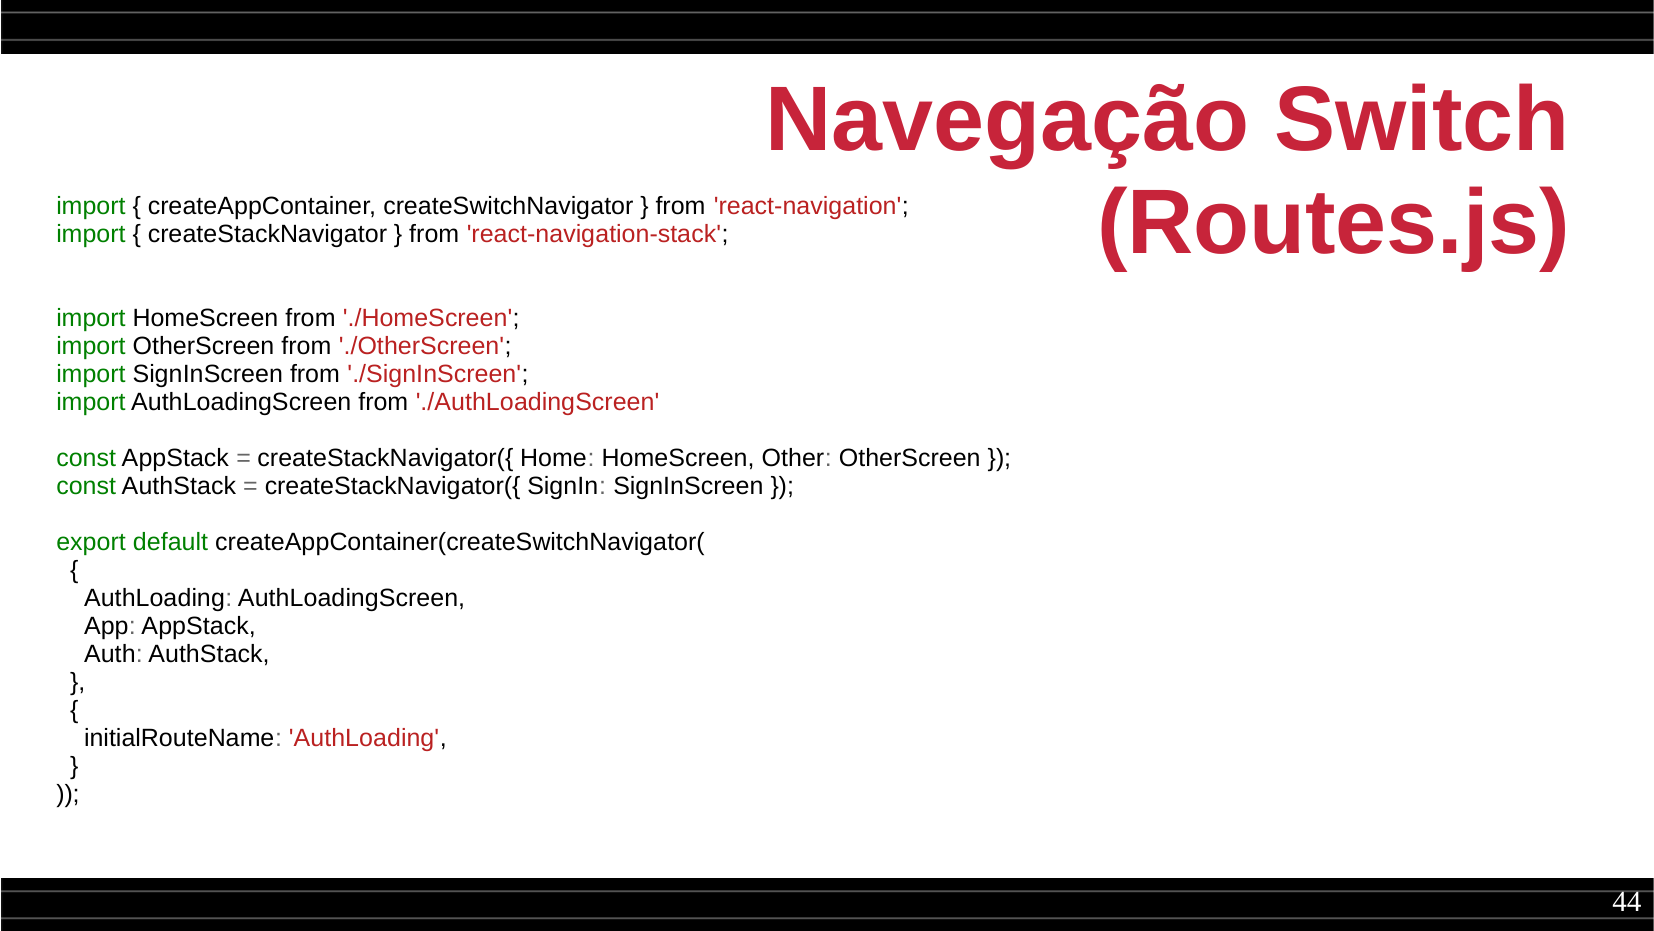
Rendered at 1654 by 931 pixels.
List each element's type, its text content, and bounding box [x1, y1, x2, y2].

text_box import { createAppContainer, createSwitchNavigator } from 'react-navigation'; import { createStackNavigator } from 'react-navigation-stack'; import HomeScreen from './HomeScreen'; import OtherScreen from './OtherScreen'; import SignInScreen from './SignInScreen'; import AuthLoadingScreen from './AuthLoadingScreen' const AppStack = createStackNavigator({ Home: HomeScreen, Other: OtherScreen }); const AuthStack = createStackNavigator({ SignIn: SignInScreen }); export default createAppContainer(createSwitchNavigator( { AuthLoading: AuthLoadingScreen, App: AppStack, Auth: AuthStack, }, { initialRouteName: 'AuthLoading', } )); [41, 170, 1214, 829]
picture [1, 0, 1654, 54]
title Navegação Switch (Routes.js) [82, 67, 1571, 273]
picture [1, 878, 1654, 931]
